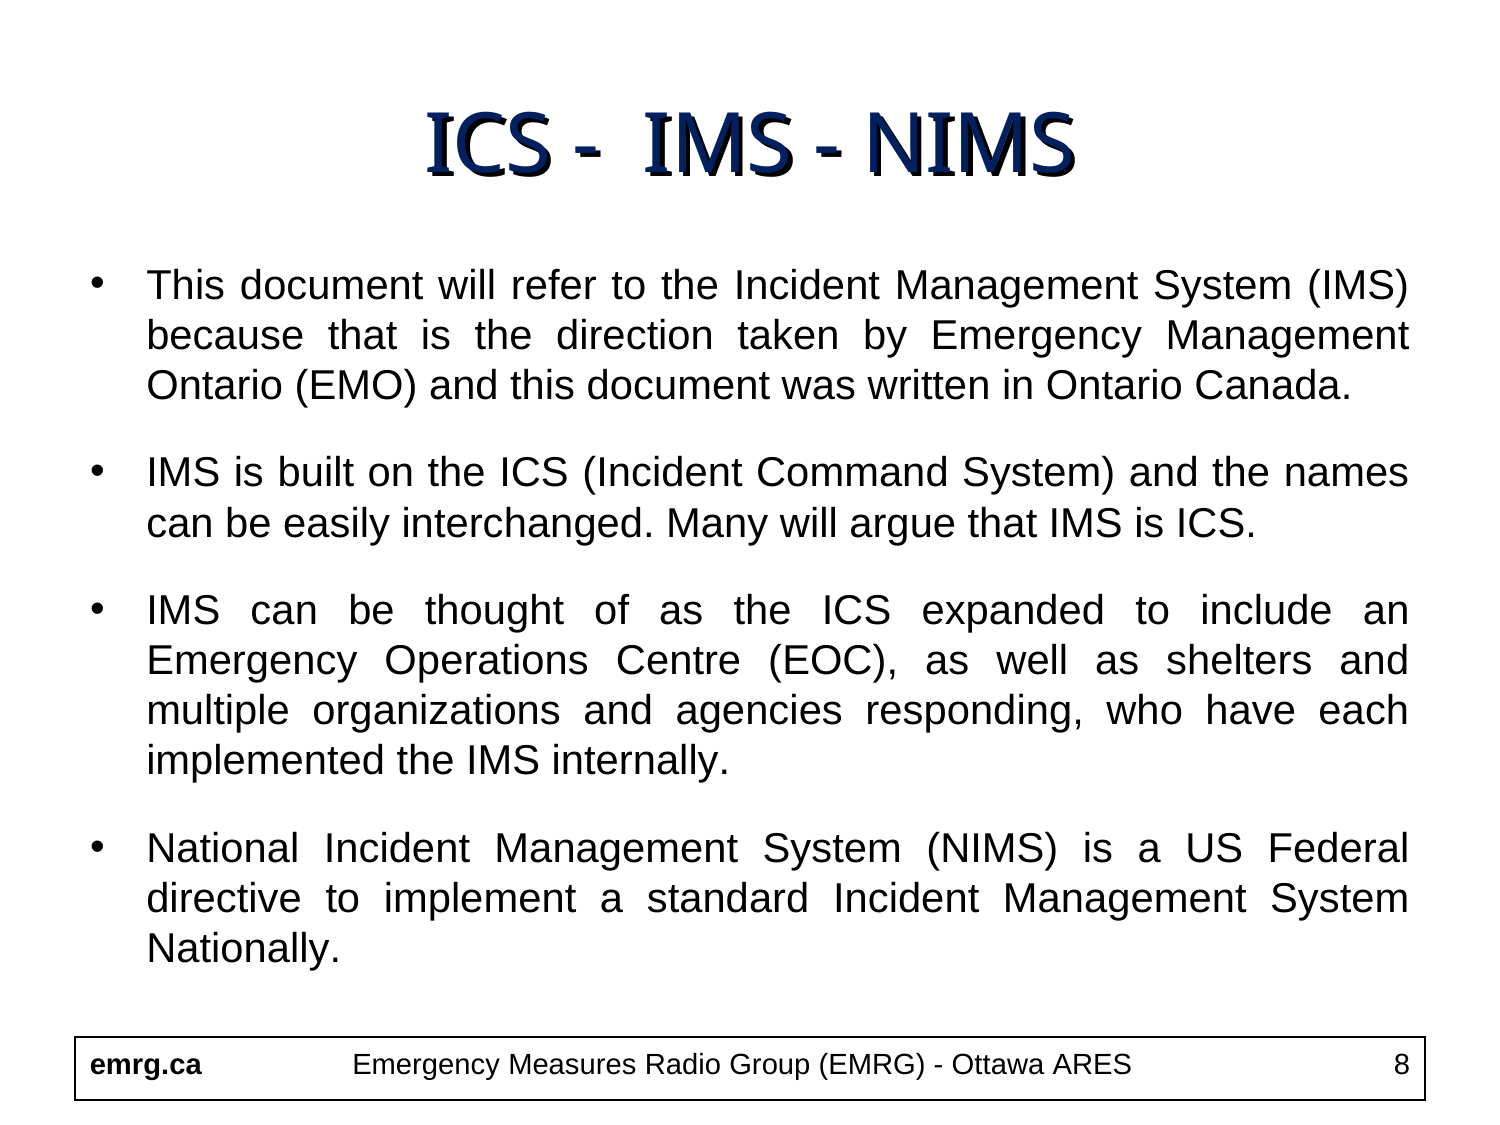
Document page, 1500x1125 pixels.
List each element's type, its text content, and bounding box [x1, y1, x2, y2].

title ICS - IMS - NIMS [75, 45, 1426, 233]
text_box <number> [1246, 1037, 1426, 1103]
list This document will refer to the Incident Management System (IMS) because that is the direction taken by Emergency Management Ontario (EMO) and this document was written in Ontario Canada. IMS is built on the ICS (Incident Command System) and the names can be easily interchanged. Many will argue that IMS is ICS. IMS can be thought of as the ICS expanded to include an Emergency Operations Centre (EOC), as well as shelters and multiple organizations and agencies responding, who have each implemented the IMS internally. National Incident Management System (NIMS) is a US Federal directive to implement a standard Incident Management System Nationally. [75, 249, 1426, 1038]
text_box Emergency Measures Radio Group (EMRG) - Ottawa ARES [247, 1037, 1238, 1103]
